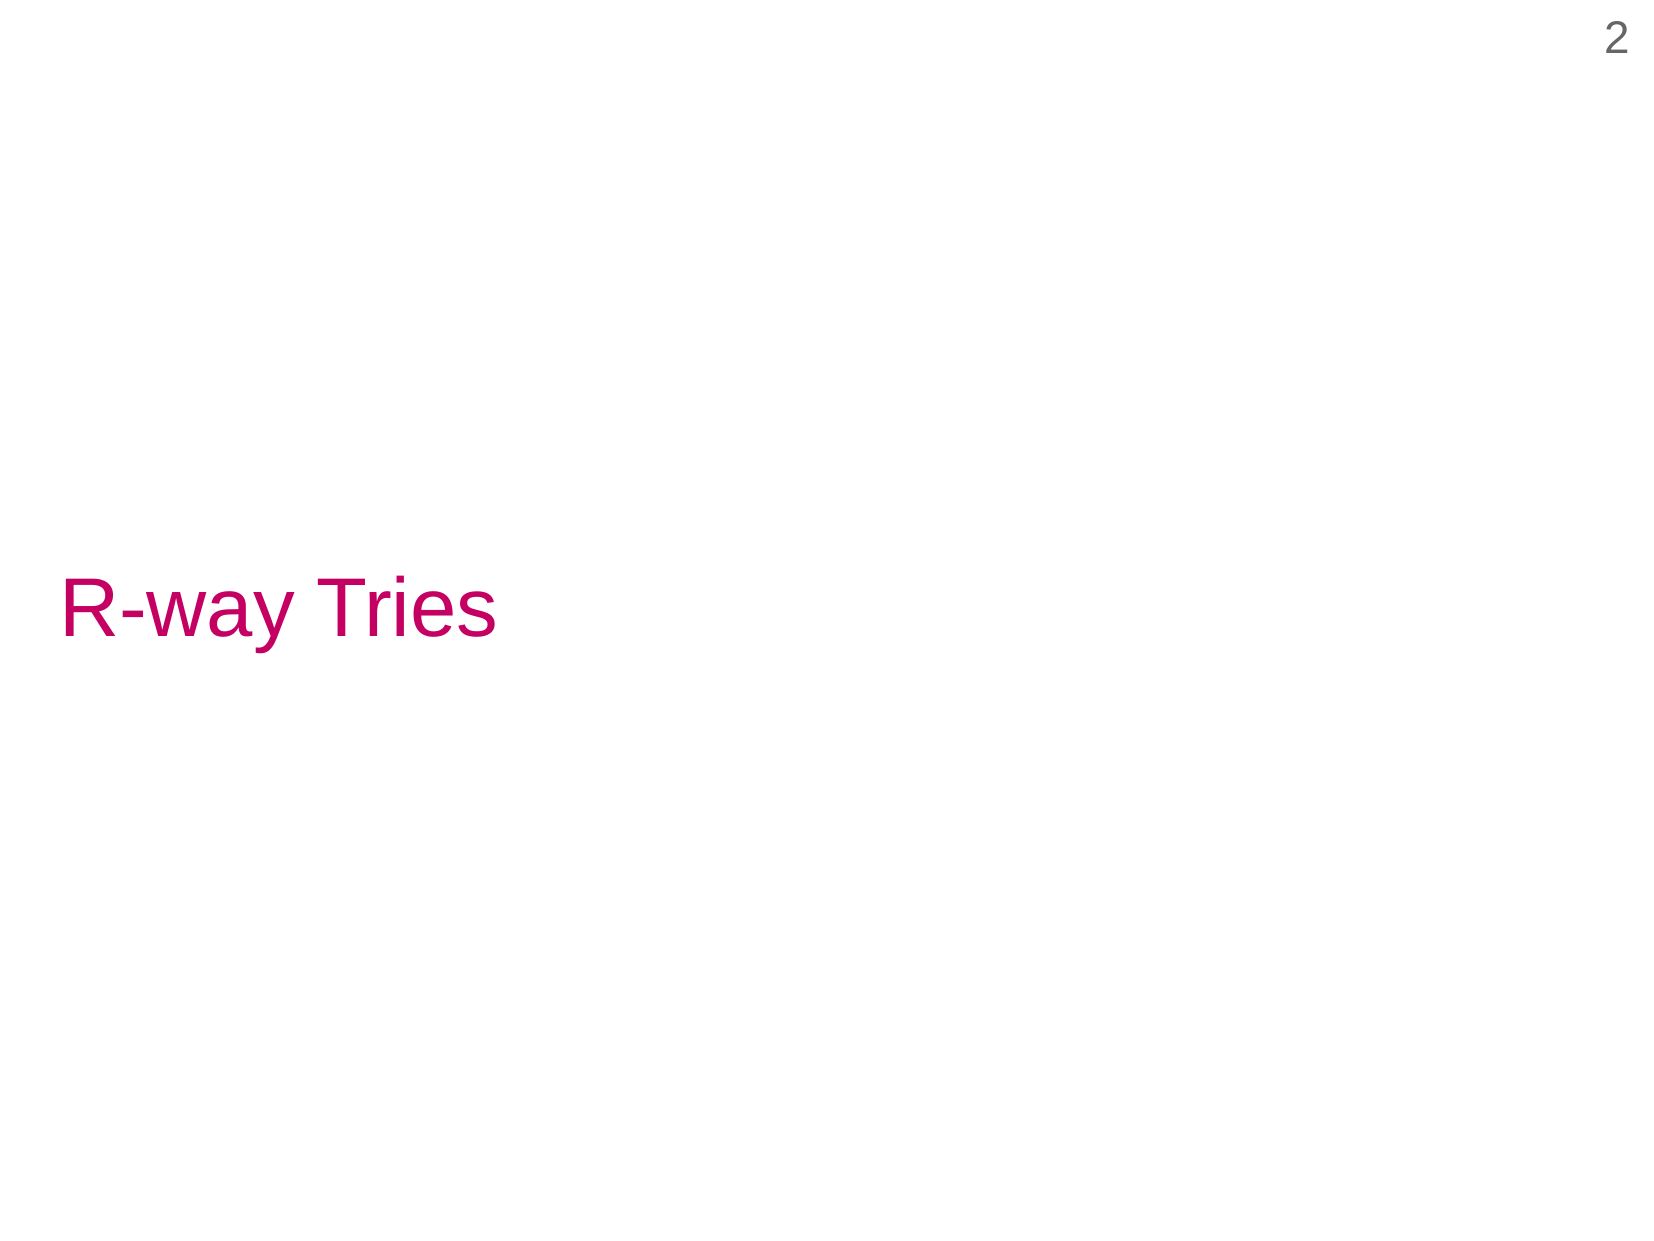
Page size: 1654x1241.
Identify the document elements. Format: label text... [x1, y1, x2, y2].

title R-way Tries [59, 29, 1595, 1193]
